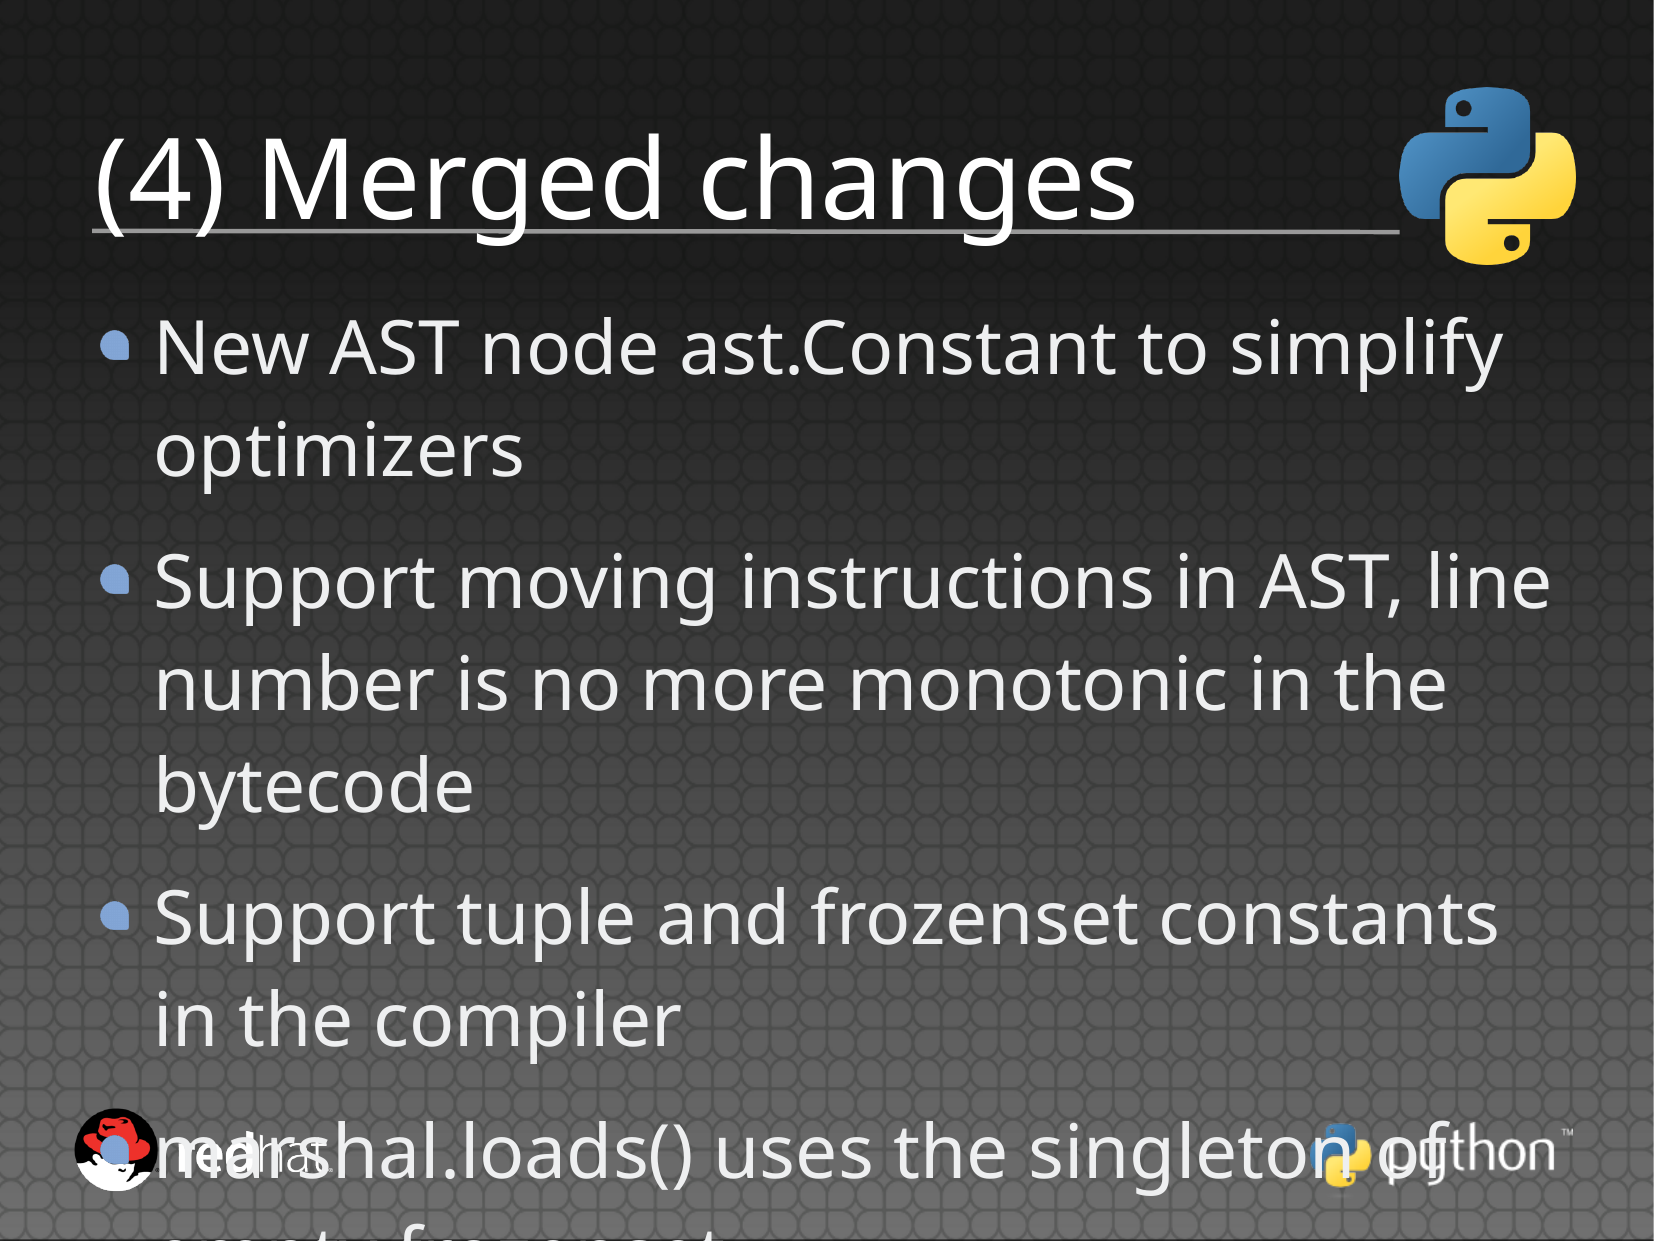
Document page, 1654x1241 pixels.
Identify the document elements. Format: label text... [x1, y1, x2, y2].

list New AST node ast.Constant to simplify optimizers Support moving instructions in AST, line number is no more monotonic in the bytecode Support tuple and frozenset constants in the compiler marshal.loads() uses the singleton of empty frozenset [82, 293, 1571, 1067]
picture [0, 0, 1654, 1241]
title (4) Merged changes [94, 100, 1426, 251]
